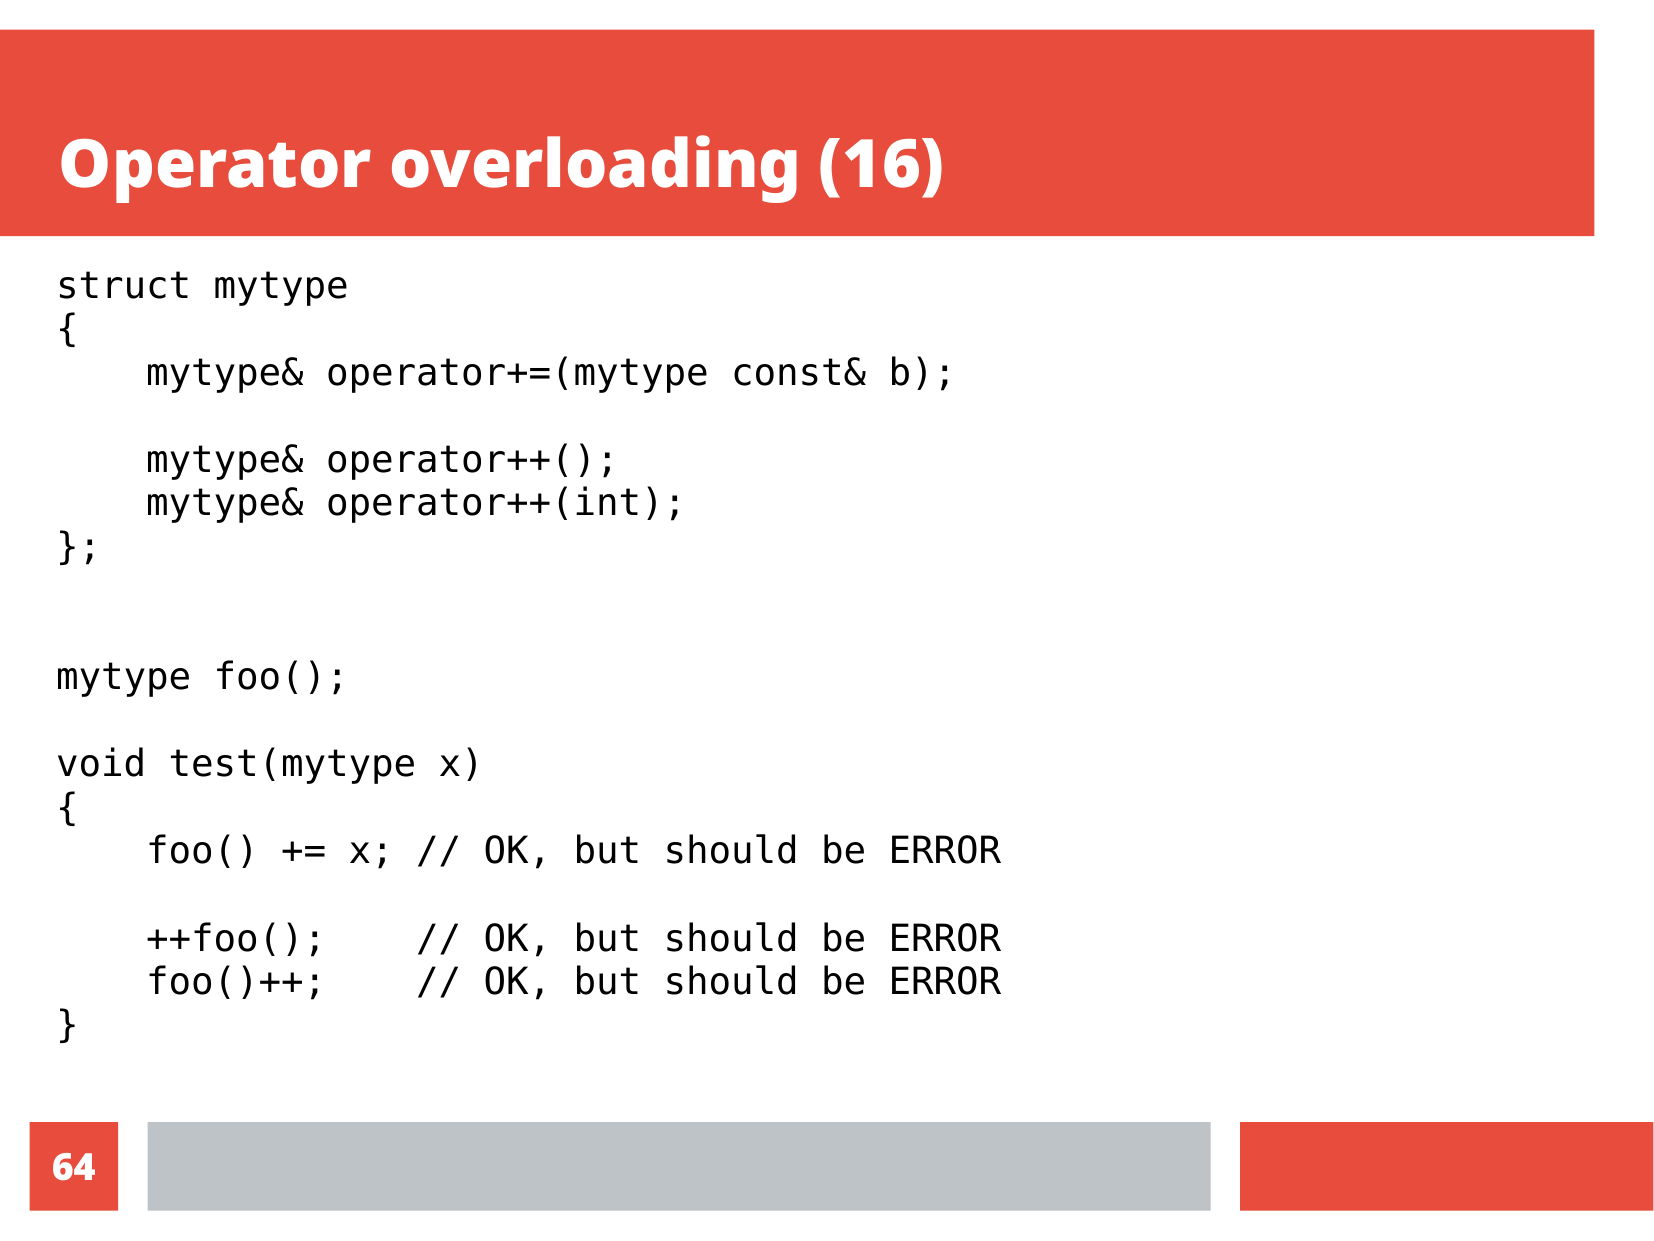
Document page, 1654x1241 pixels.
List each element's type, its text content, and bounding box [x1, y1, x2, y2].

title Operator overloading (16) [59, 59, 1595, 207]
text_box struct mytype { mytype& operator+=(mytype const& b); mytype& operator++(); mytype& operator++(int); }; mytype foo(); void test(mytype x) { foo() += x; // OK, but should be ERROR ++foo(); // OK, but should be ERROR foo()++; // OK, but should be ERROR } [41, 256, 1075, 1099]
